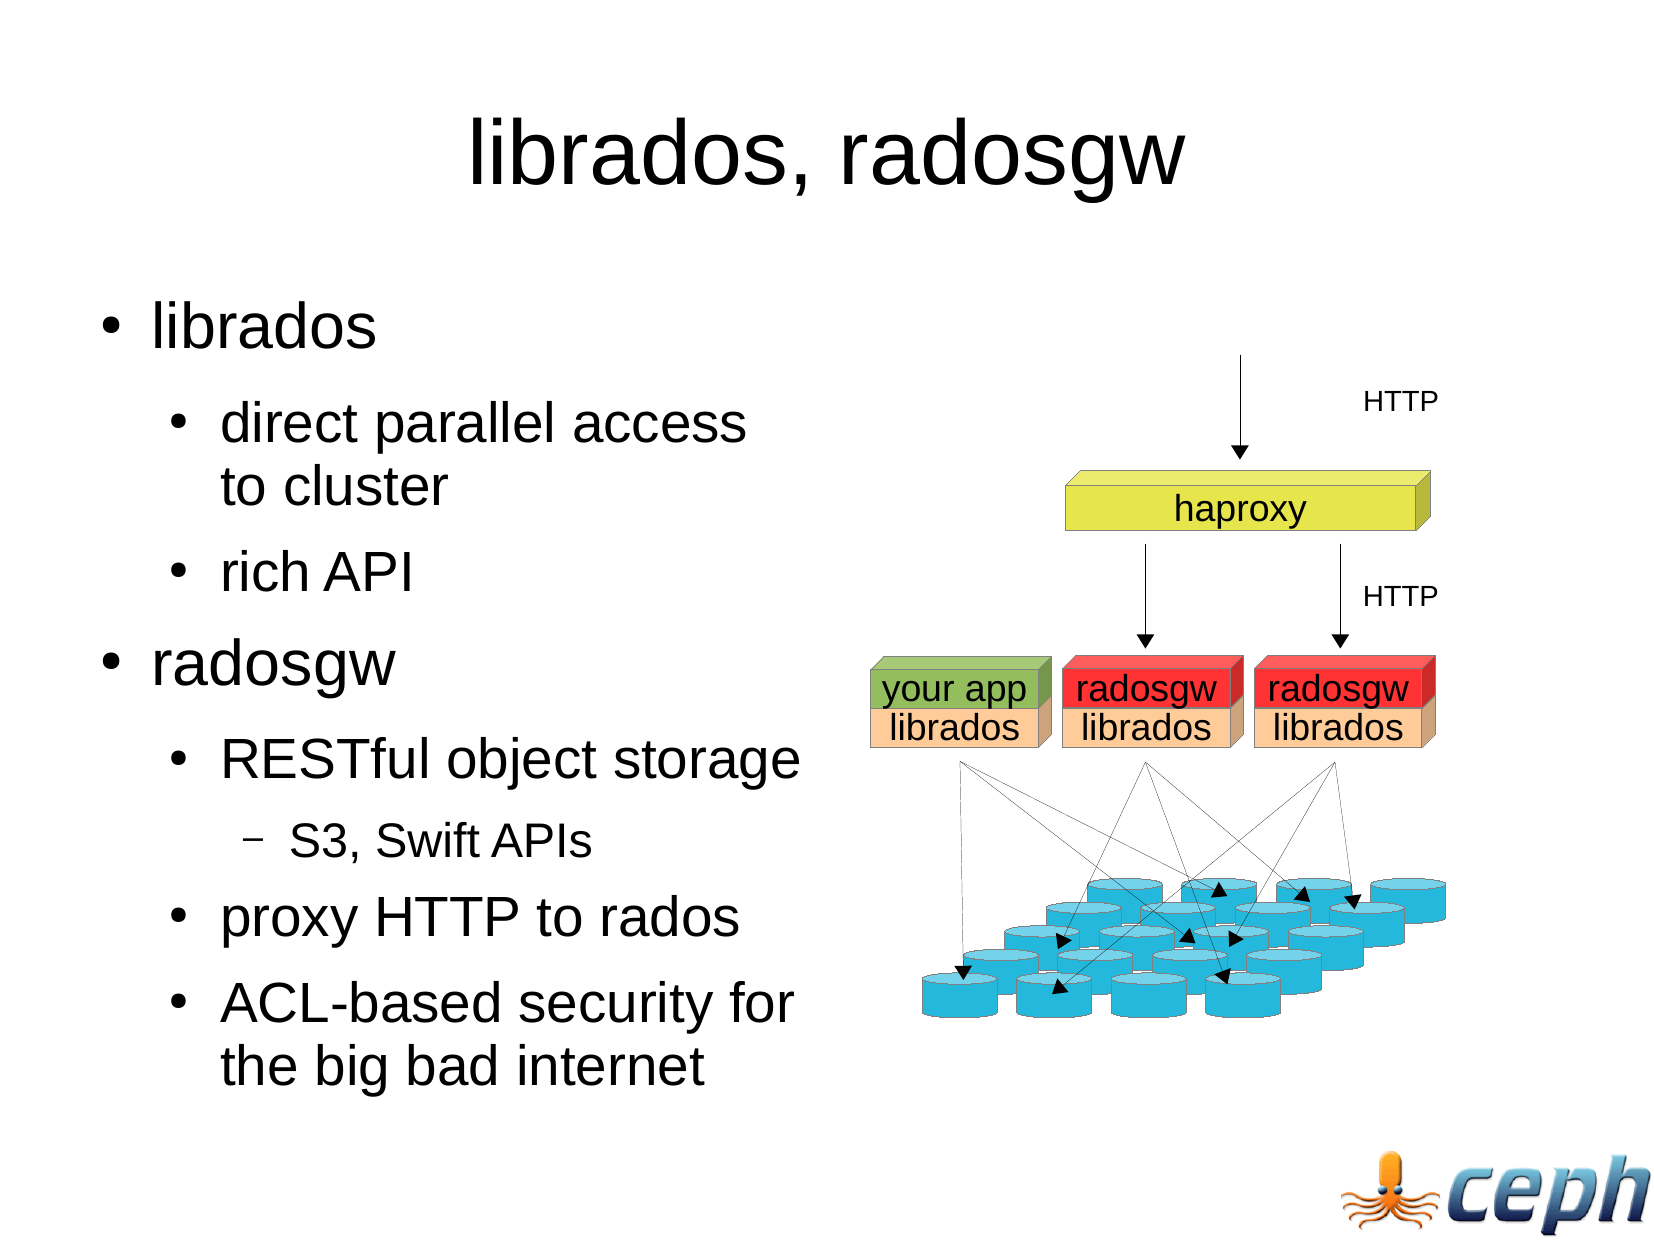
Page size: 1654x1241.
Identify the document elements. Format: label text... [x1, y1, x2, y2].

text_box librados [1254, 709, 1421, 748]
text_box HTTP [1348, 572, 1455, 621]
text_box [1046, 909, 1073, 927]
text_box radosgw [1174, 683, 1184, 699]
text_box radosgw [1062, 669, 1230, 708]
text_box haproxy [1065, 486, 1415, 531]
text_box your app [1012, 683, 1022, 699]
text_box [1128, 885, 1163, 904]
text_box [1193, 886, 1257, 926]
text_box [922, 885, 1446, 1018]
text_box your app [870, 670, 1038, 709]
text_box [1181, 887, 1196, 902]
title librados, radosgw [82, 49, 1571, 257]
picture [1335, 1151, 1651, 1239]
text_box librados [1062, 709, 1230, 748]
text_box HTTP [1348, 377, 1455, 426]
text_box your app [991, 683, 1001, 699]
list librados direct parallel access to cluster rich API radosgw RESTful object storage S3, Swift APIs proxy HTTP to rados ACL-based security for the big bad internet [82, 290, 809, 1109]
text_box radosgw [1254, 669, 1421, 708]
text_box librados [870, 709, 1038, 748]
text_box radosgw [1366, 683, 1376, 699]
